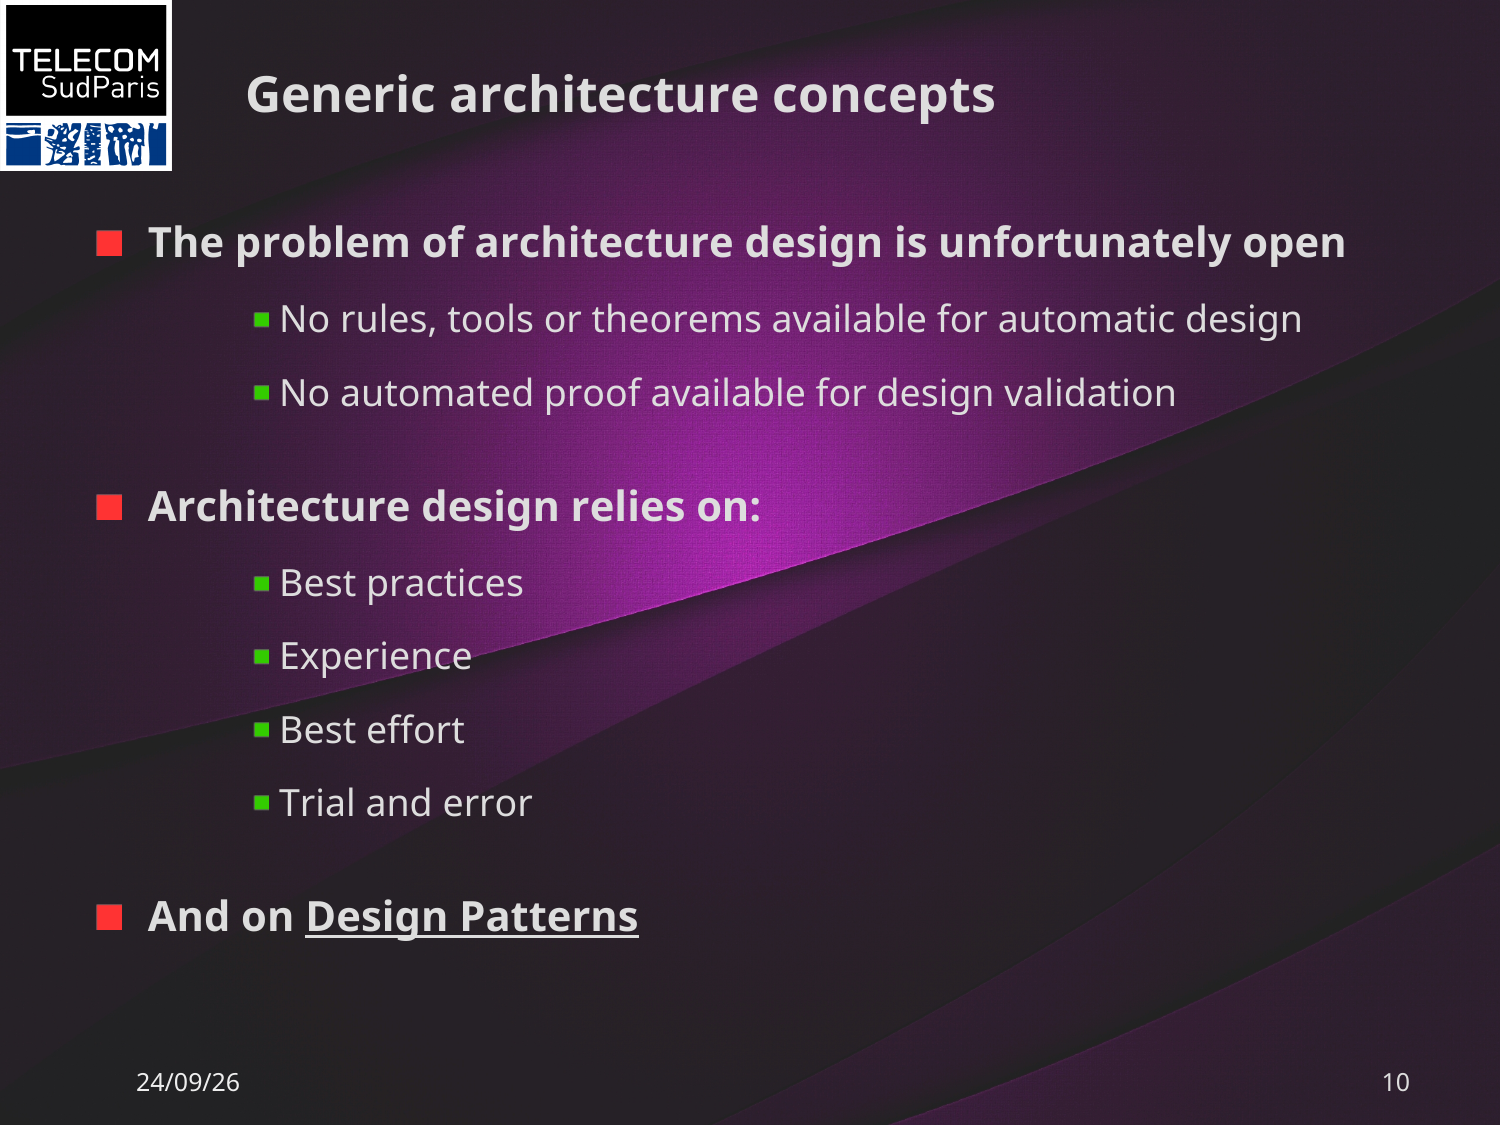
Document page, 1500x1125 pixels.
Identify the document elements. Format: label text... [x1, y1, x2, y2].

picture [0, 0, 1500, 1125]
list The problem of architecture design is unfortunately open No rules, tools or theorems available for automatic design No automated proof available for design validation Architecture design relies on: Best practices Experience Best effort Trial and error And on Design Patterns [76, 207, 1427, 977]
title Generic architecture concepts [230, 19, 1429, 165]
